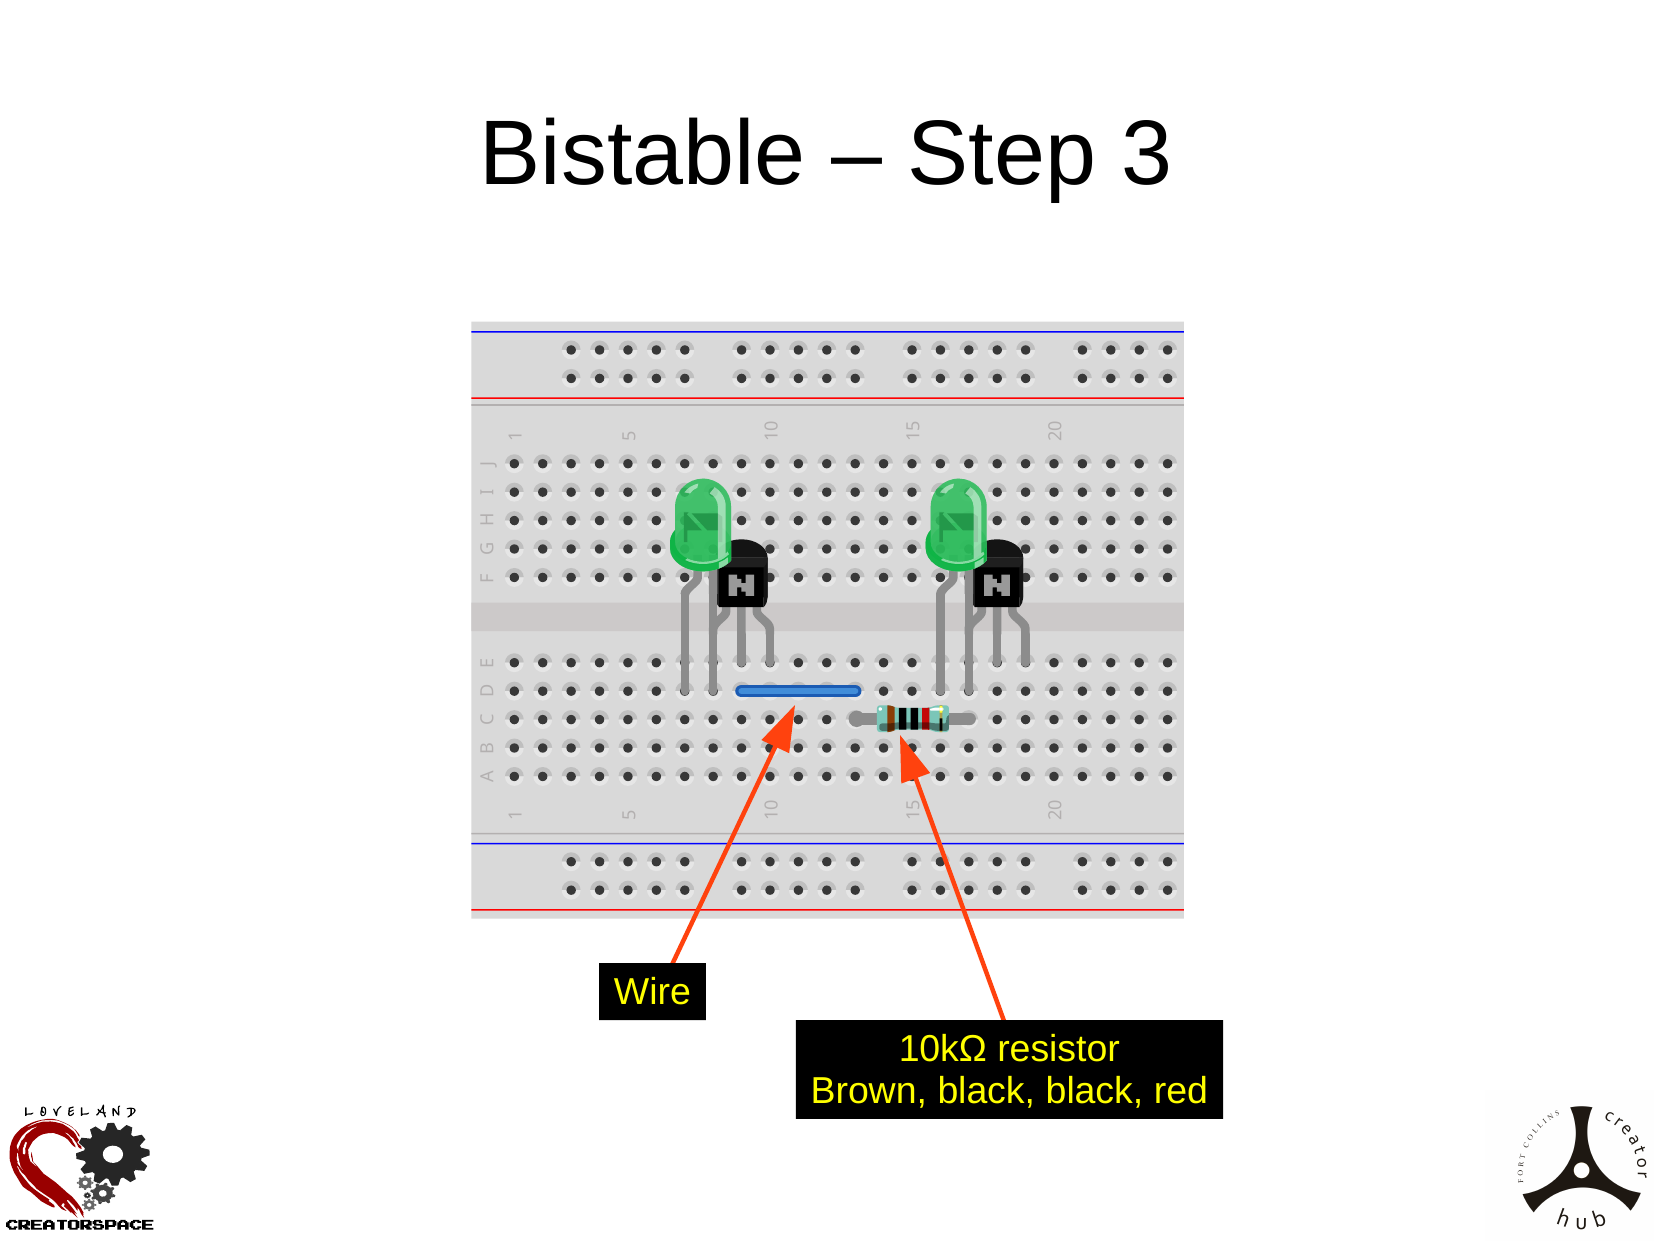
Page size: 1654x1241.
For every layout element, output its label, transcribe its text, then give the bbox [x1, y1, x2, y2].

text_box 10kΩ resistor Brown, black, black, red [795, 1020, 1224, 1119]
picture [1485, 1090, 1654, 1241]
text_box Wire [599, 963, 706, 1021]
picture [469, 320, 1184, 921]
title Bistable – Step 3 [82, 49, 1571, 257]
